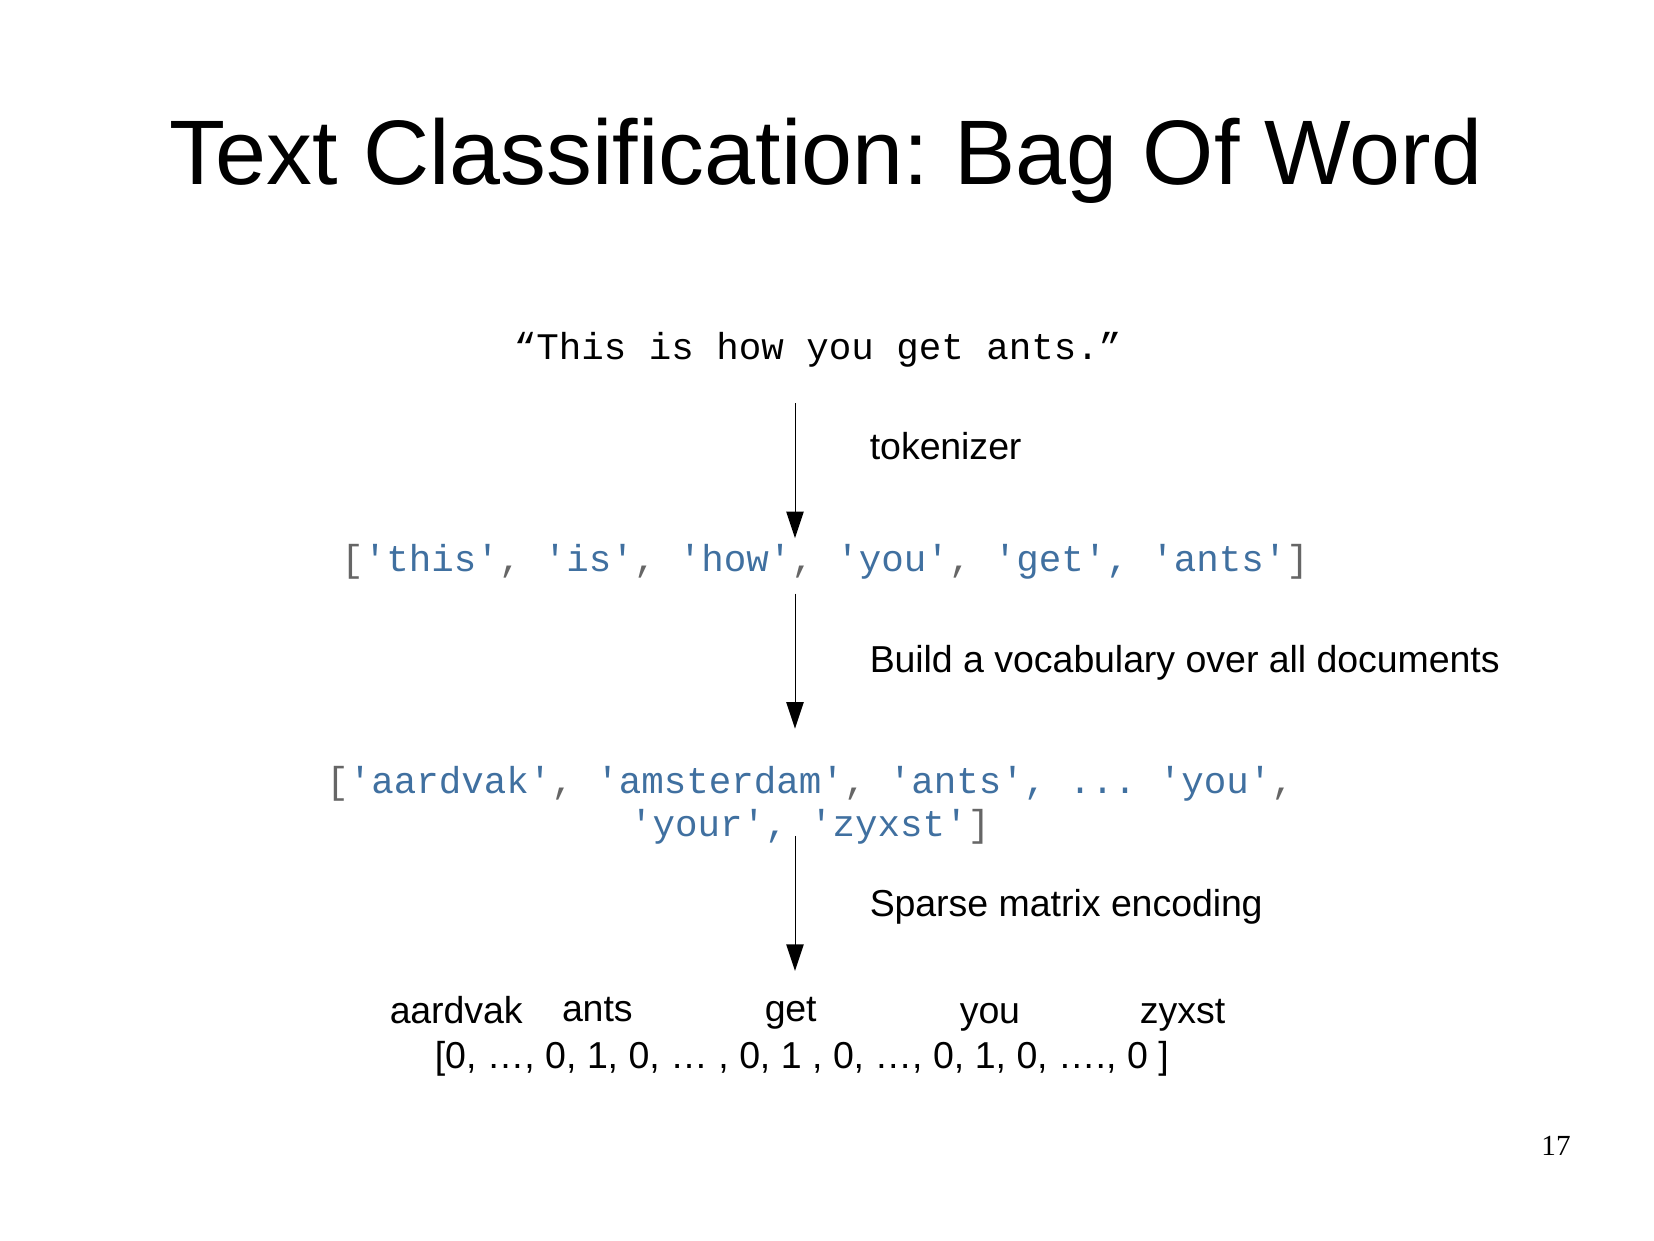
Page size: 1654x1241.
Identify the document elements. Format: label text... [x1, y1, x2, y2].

title Text Classification: Bag Of Word [82, 49, 1571, 257]
text_box ants [547, 980, 698, 1041]
text_box tokenizer [855, 418, 1111, 476]
text_box Sparse matrix encoding [855, 849, 1321, 933]
text_box you [945, 981, 1125, 1039]
text_box “This is how you get ants.” [465, 328, 1171, 372]
text_box ['this', 'is', 'how', 'you', 'get', 'ants'] [315, 540, 1336, 584]
text_box ['aardvak', 'amsterdam', 'ants', ... 'you', 'your', 'zyxst'] [300, 762, 1321, 849]
text_box Build a vocabulary over all documents [855, 630, 1561, 730]
text_box zyxst [1125, 981, 1261, 1039]
text_box [0, …, 0, 1, 0, … , 0, 1 , 0, …, 0, 1, 0, …., 0 ] [420, 1026, 1186, 1084]
text_box get [750, 979, 871, 1066]
text_box aardvak [375, 981, 541, 1039]
